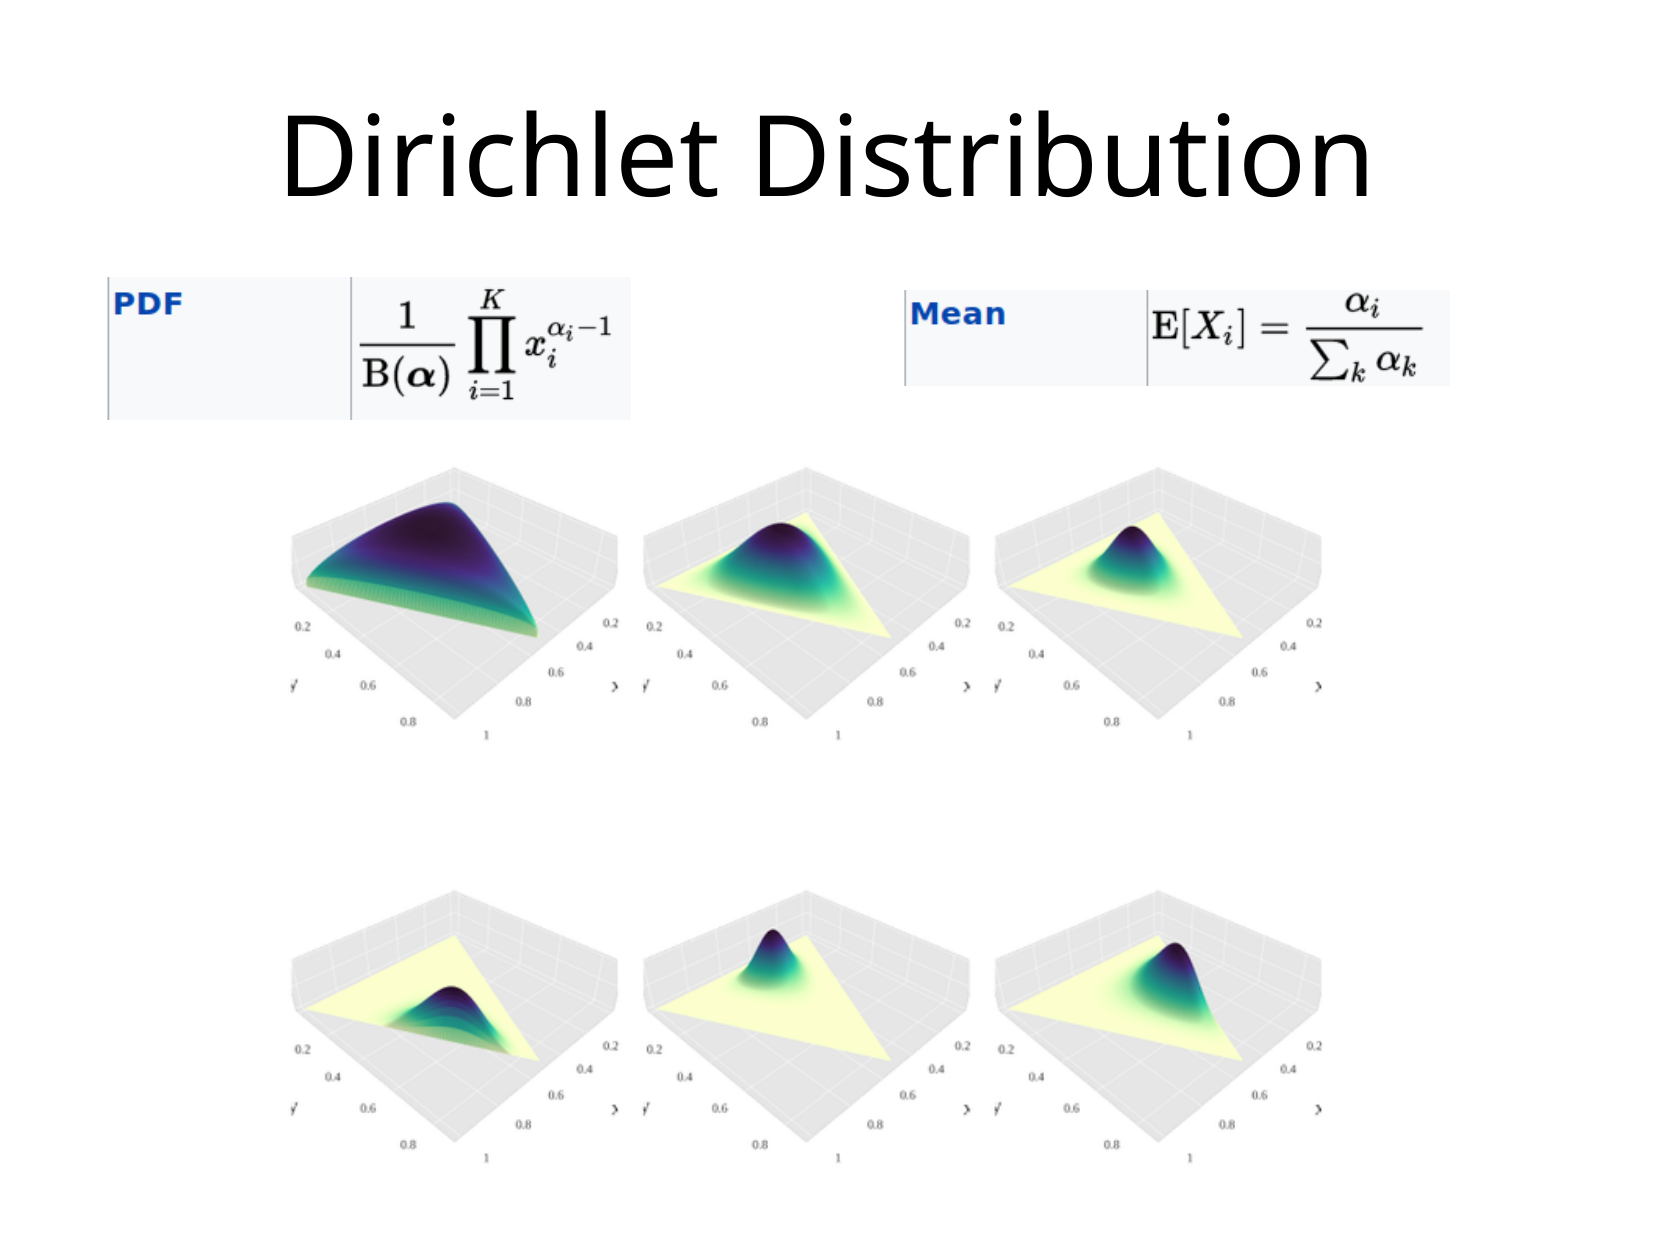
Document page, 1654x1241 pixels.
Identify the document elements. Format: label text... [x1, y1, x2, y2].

picture [265, 452, 1351, 1186]
title Dirichlet Distribution [82, 49, 1571, 257]
picture [900, 290, 1450, 386]
picture [100, 277, 631, 421]
